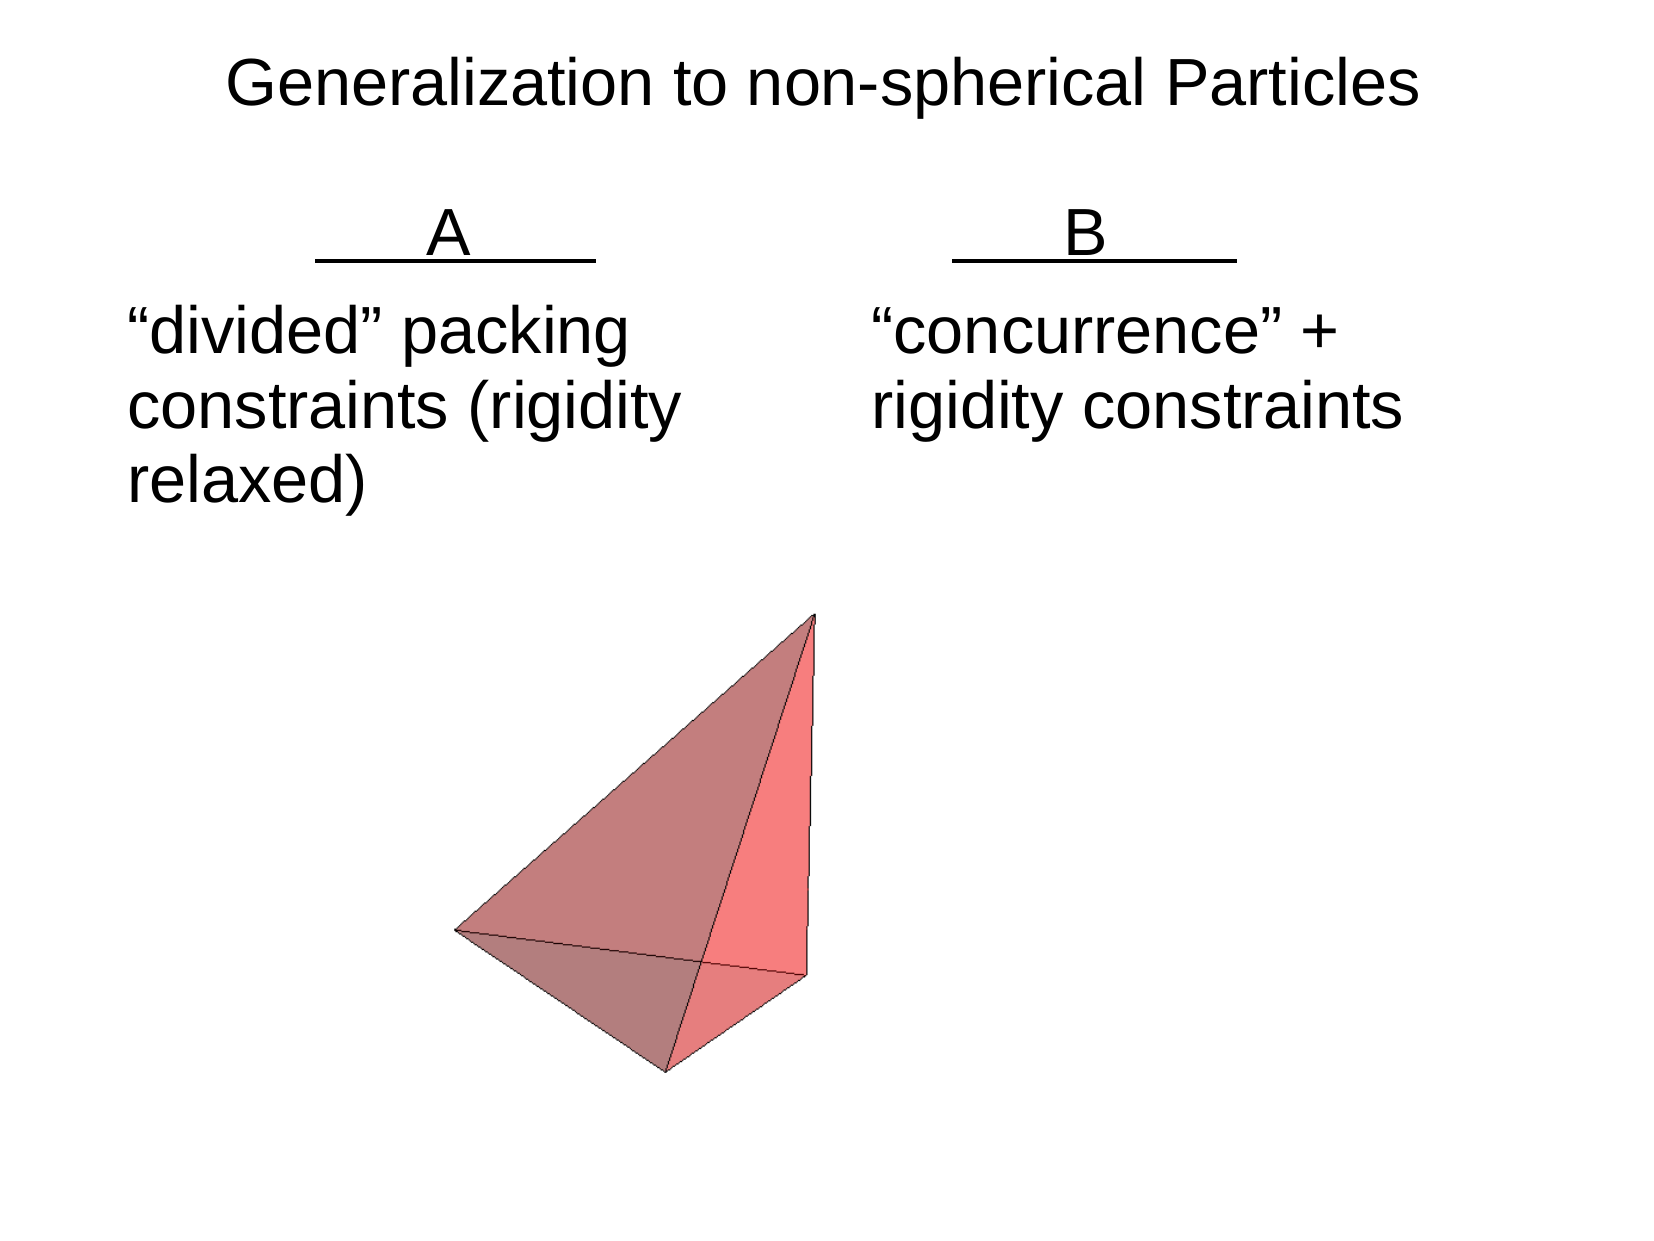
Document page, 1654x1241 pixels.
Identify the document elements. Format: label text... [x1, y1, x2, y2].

text_box B [937, 187, 1313, 278]
text_box “divided” packing constraints (rigidity relaxed) [112, 285, 788, 525]
text_box Generalization to non-spherical Particles [210, 37, 1561, 128]
text_box “concurrence” + rigidity constraints [856, 285, 1532, 451]
text_box A [300, 187, 676, 278]
picture [372, 534, 1088, 1228]
